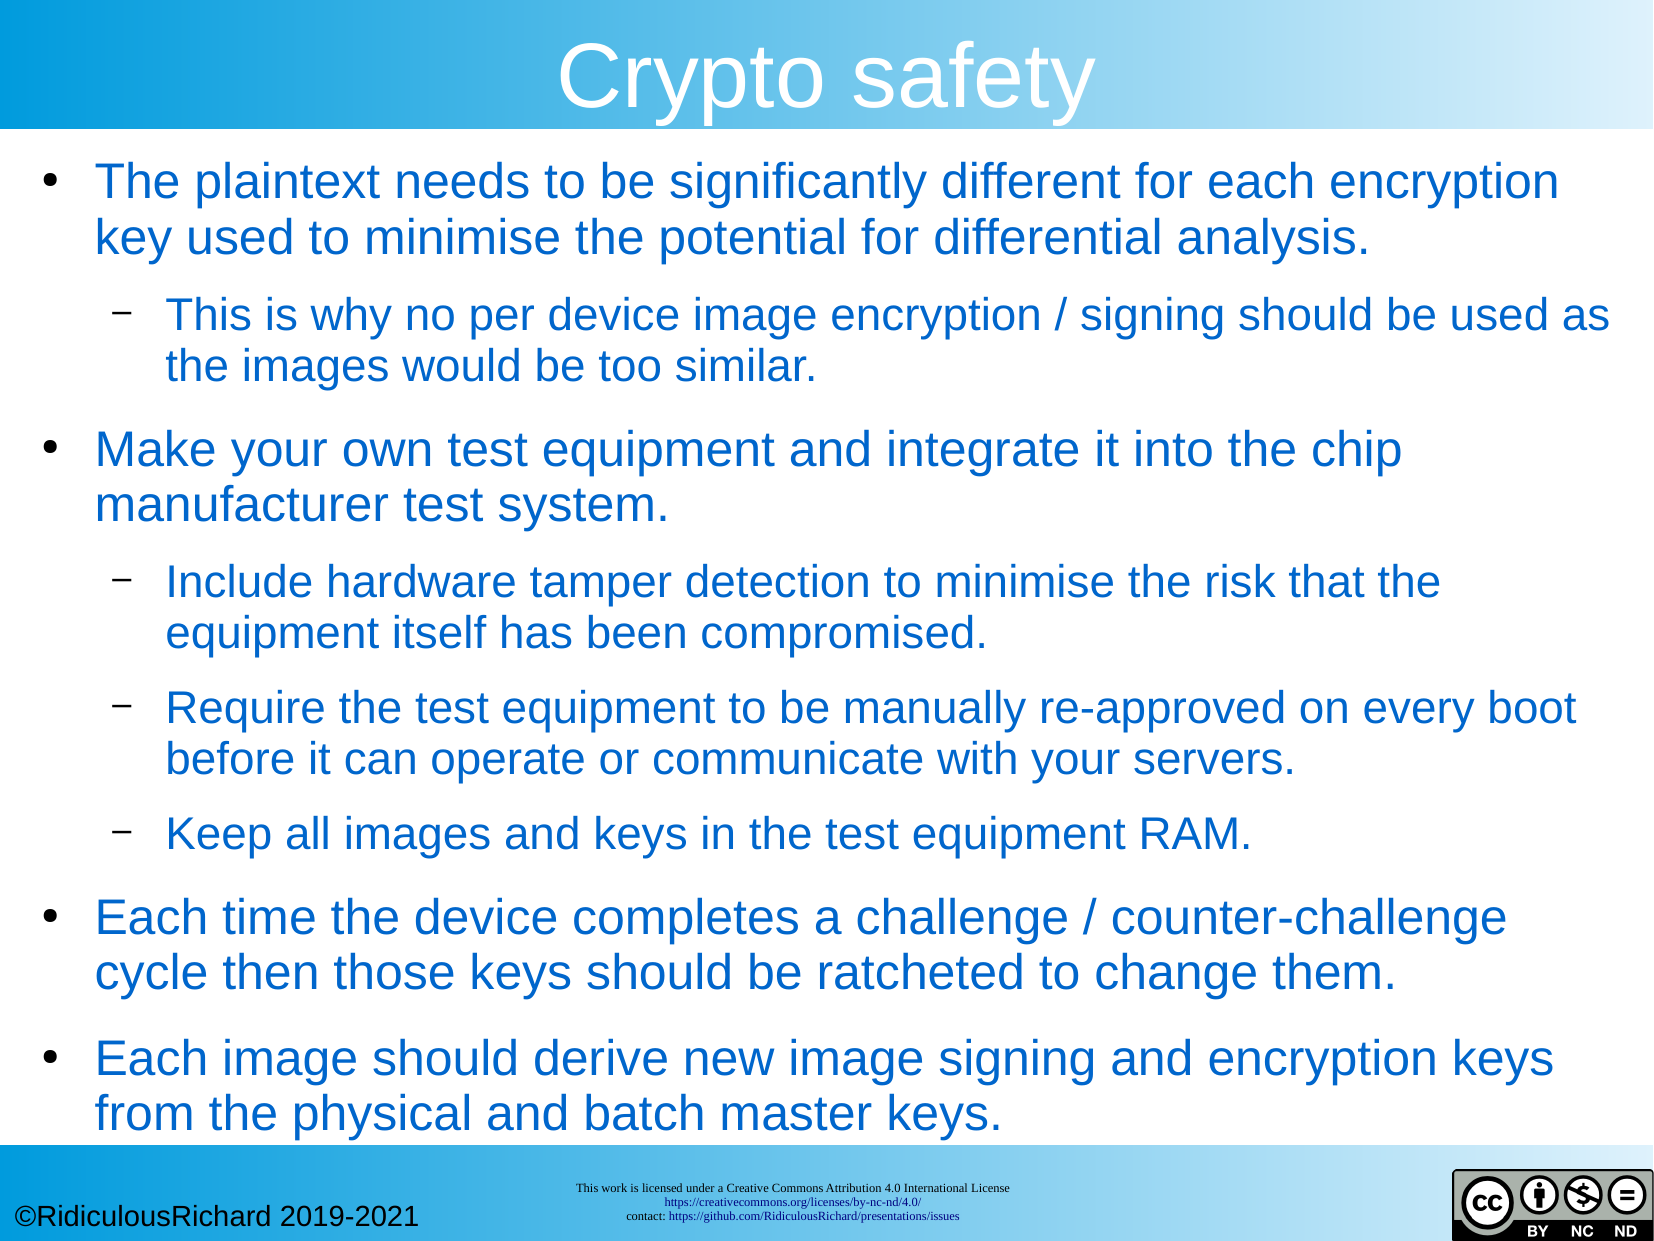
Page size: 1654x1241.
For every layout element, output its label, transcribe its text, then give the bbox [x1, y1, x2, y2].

title Crypto safety [82, 23, 1571, 129]
picture [1452, 1169, 1654, 1241]
picture [138, 1146, 142, 1241]
list The plaintext needs to be significantly different for each encryption key used to minimise the potential for differential analysis. This is why no per device image encryption / signing should be used as the images would be too similar. Make your own test equipment and integrate it into the chip manufacturer test system. Include hardware tamper detection to minimise the risk that the equipment itself has been compromised. Require the test equipment to be manually re-approved on every boot before it can operate or communicate with your servers. Keep all images and keys in the test equipment RAM. Each time the device completes a challenge / counter-challenge cycle then those keys should be ratcheted to change them. Each image should derive new image signing and encryption keys from the physical and batch master keys. [23, 153, 1630, 1146]
